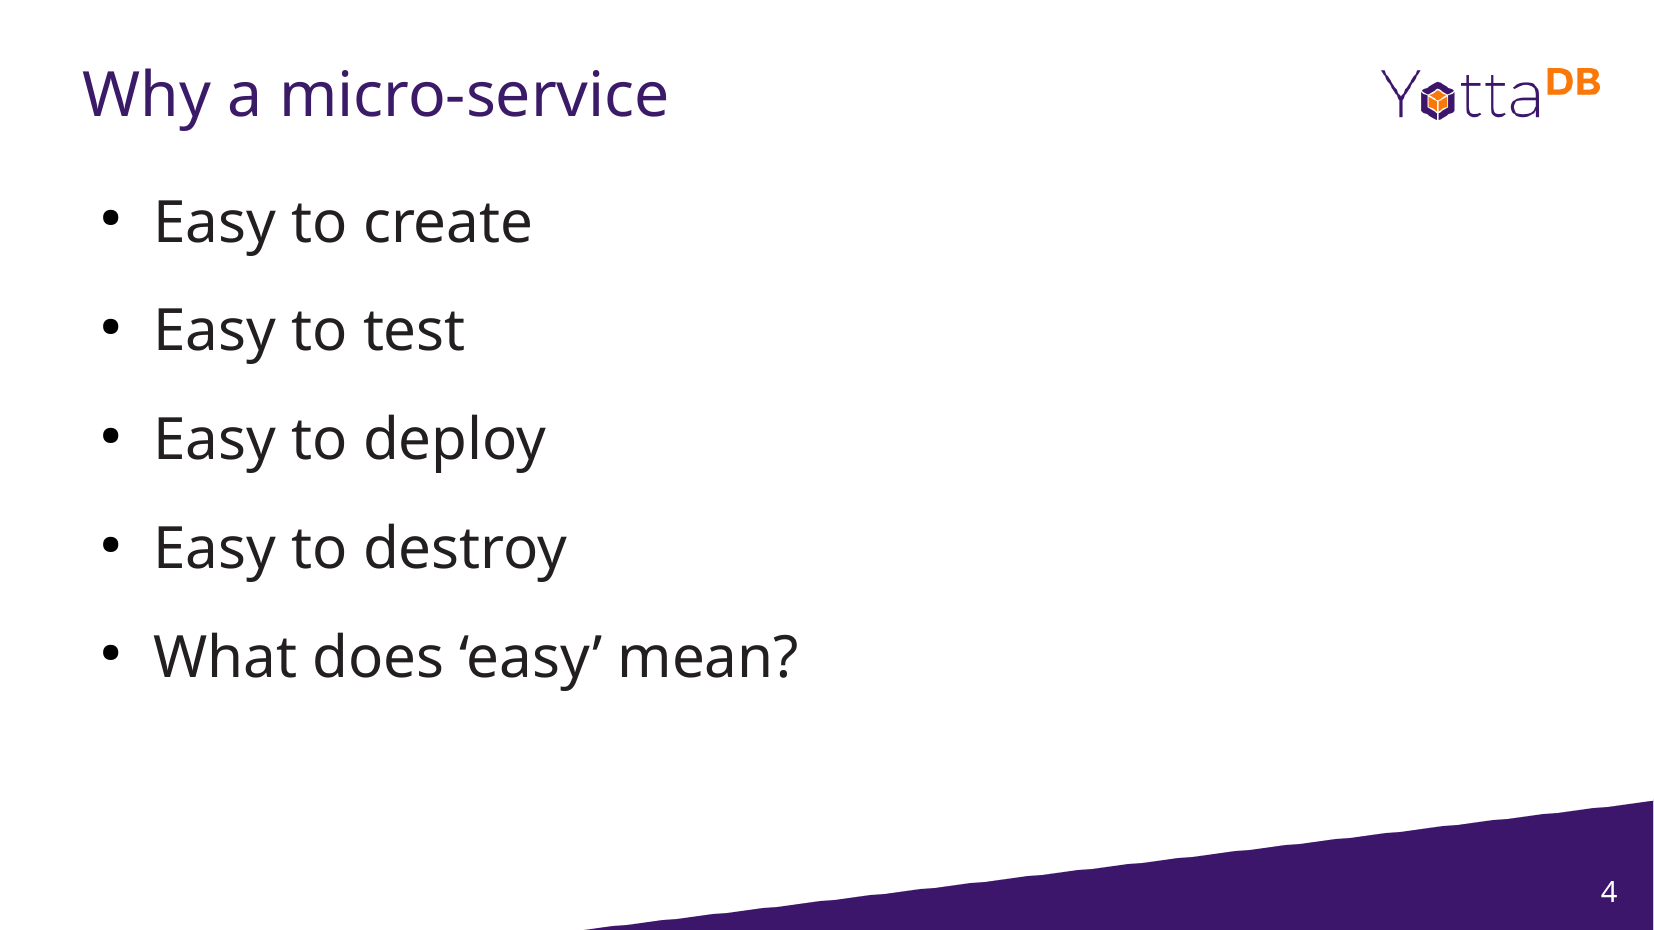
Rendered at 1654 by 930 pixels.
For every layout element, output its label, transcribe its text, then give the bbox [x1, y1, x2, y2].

list Easy to create Easy to test Easy to deploy Easy to destroy What does ‘easy’ mean? [82, 179, 1571, 795]
picture [0, 0, 1654, 930]
title Why a micro-service [82, 18, 976, 166]
